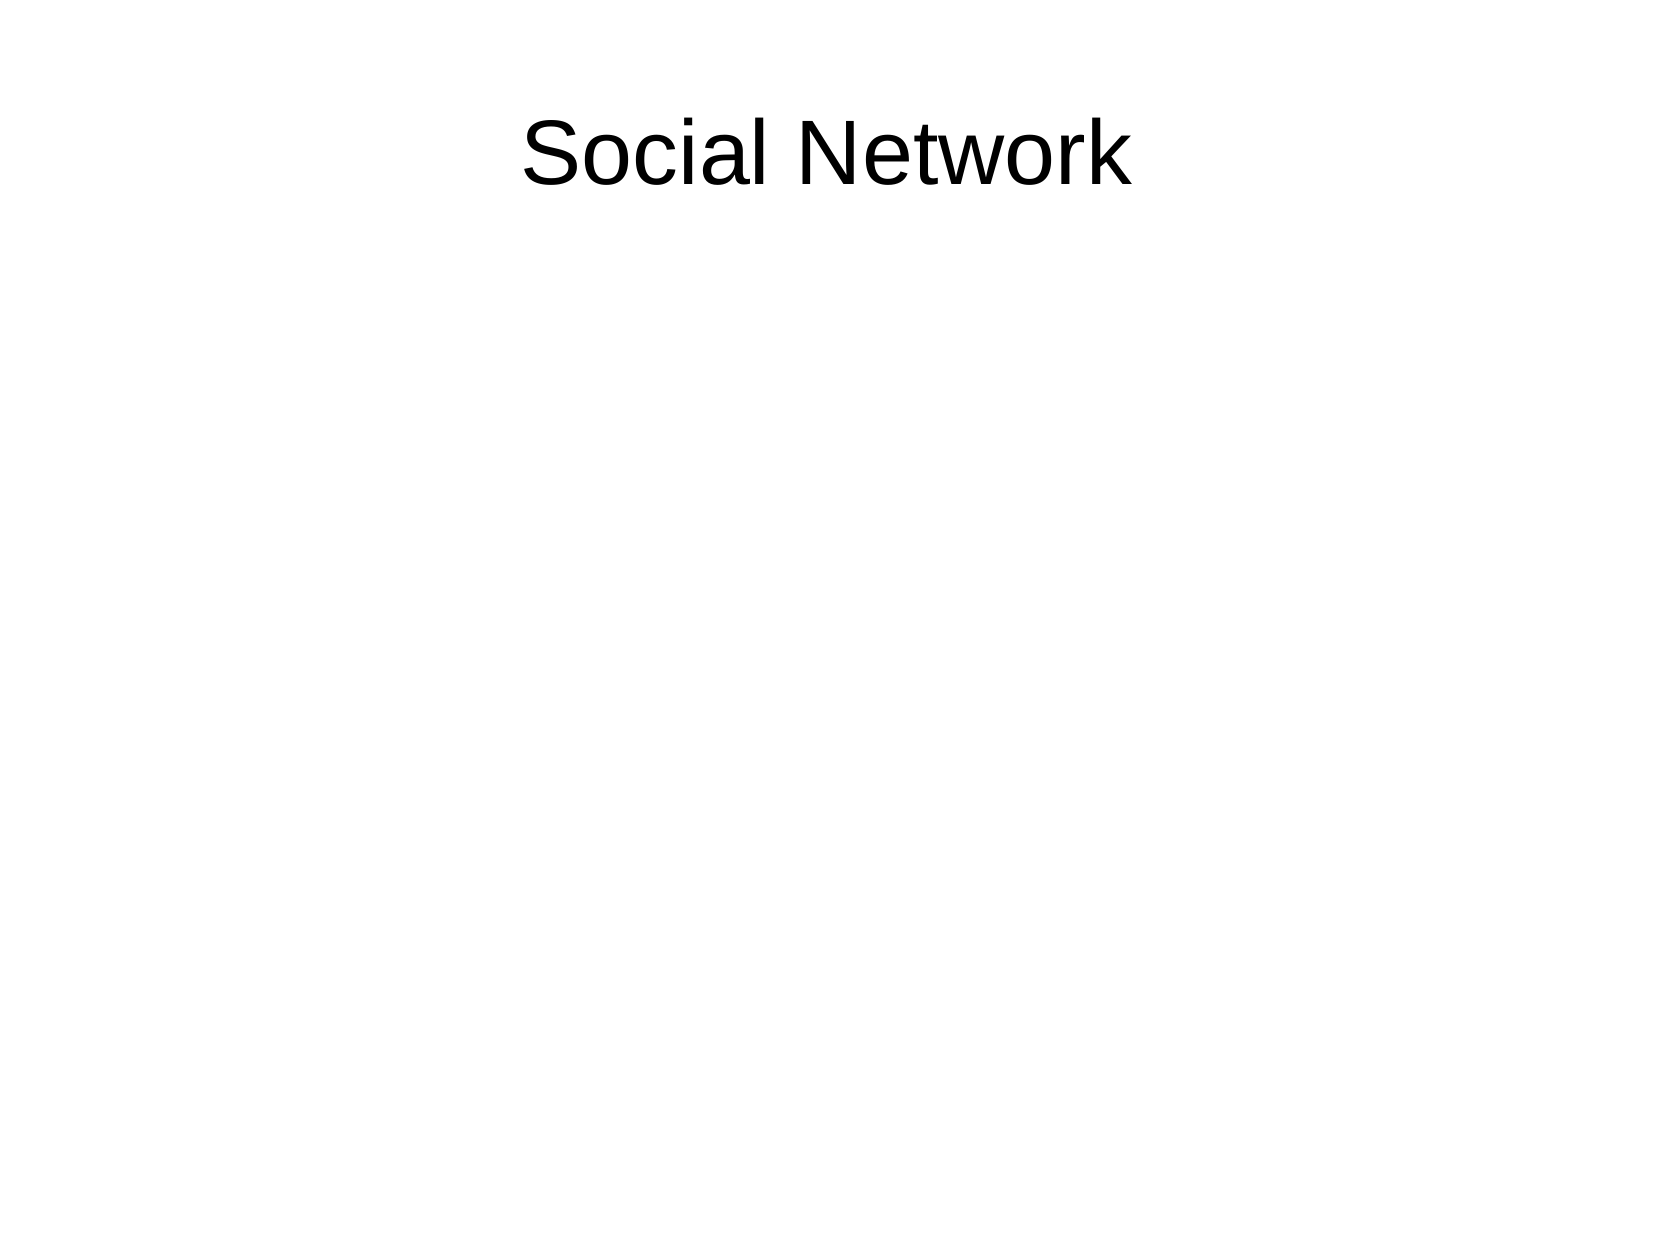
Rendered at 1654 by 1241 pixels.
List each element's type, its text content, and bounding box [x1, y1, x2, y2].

title Social Network [82, 49, 1571, 257]
